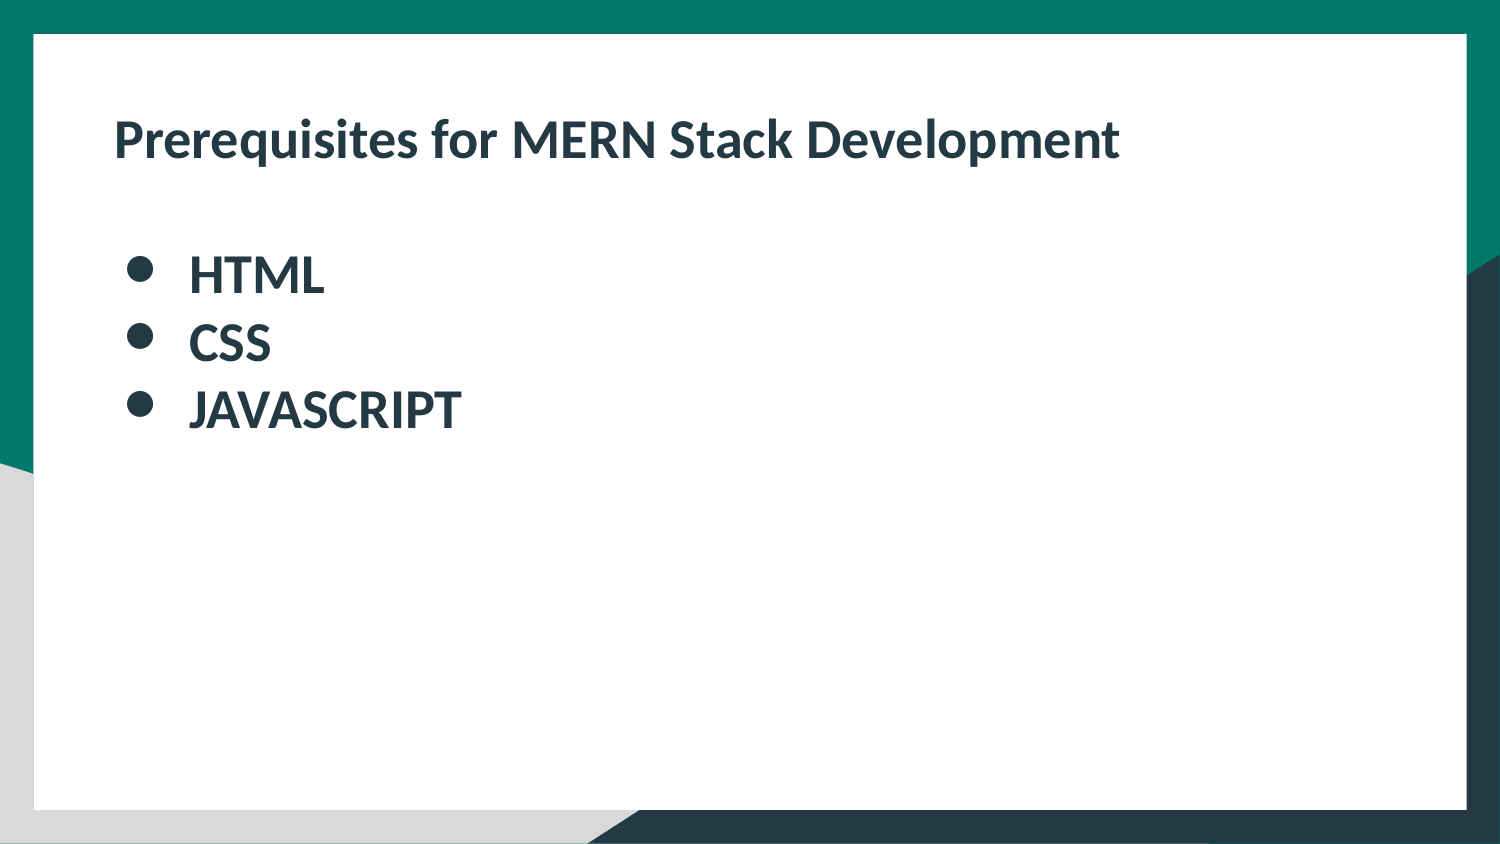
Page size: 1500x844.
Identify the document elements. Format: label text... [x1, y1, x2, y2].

text_box Prerequisites for MERN Stack Development HTML CSS JAVASCRIPT [99, 87, 1407, 643]
